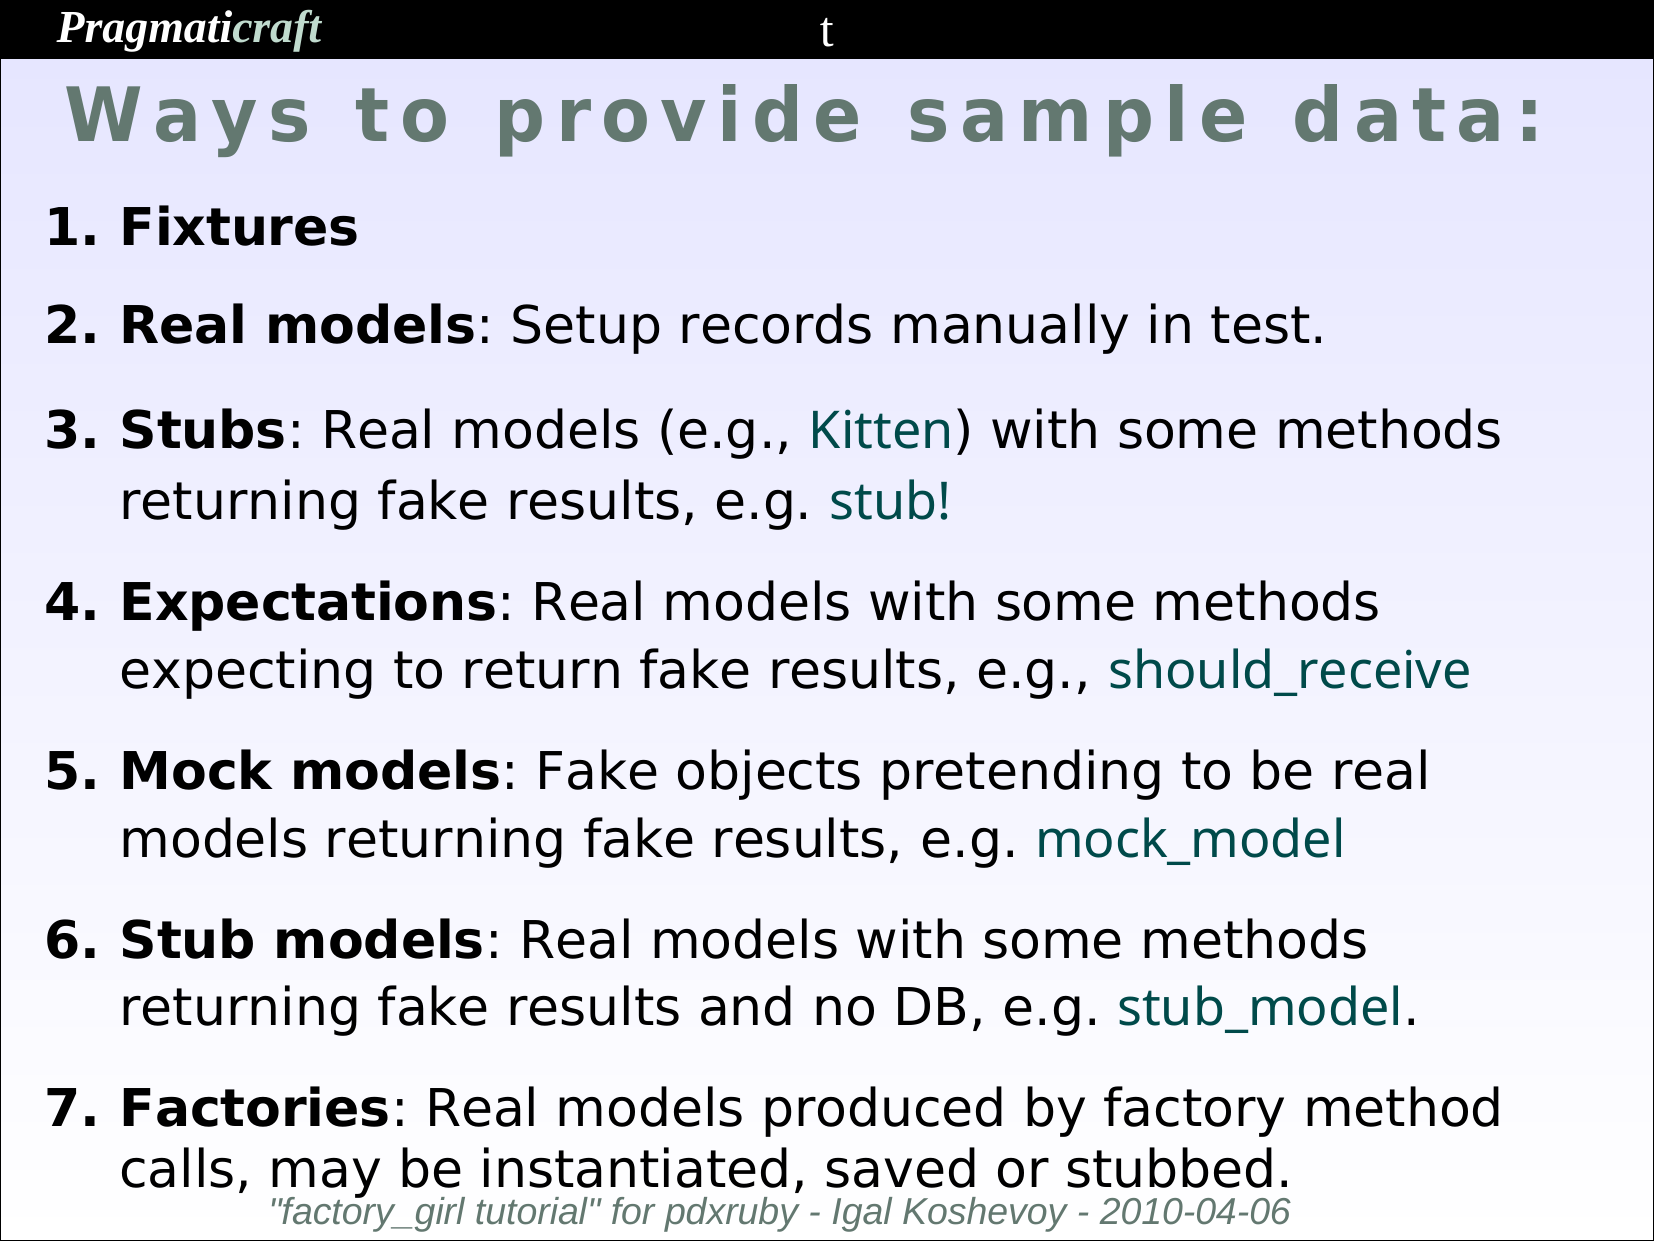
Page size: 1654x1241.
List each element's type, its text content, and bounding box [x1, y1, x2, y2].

title Ways to provide sample data: [64, 49, 1587, 183]
list Fixtures Real models: Setup records manually in test. Stubs: Real models (e.g., Kitten) with some methods returning fake results, e.g. stub! Expectations: Real models with some methods expecting to return fake results, e.g., should_receive Mock models: Fake objects pretending to be real models returning fake results, e.g. mock_model Stub models: Real models with some methods returning fake results and no DB, e.g. stub_model. Factories: Real models produced by factory method calls, may be instantiated, saved or stubbed. [39, 197, 1613, 1166]
